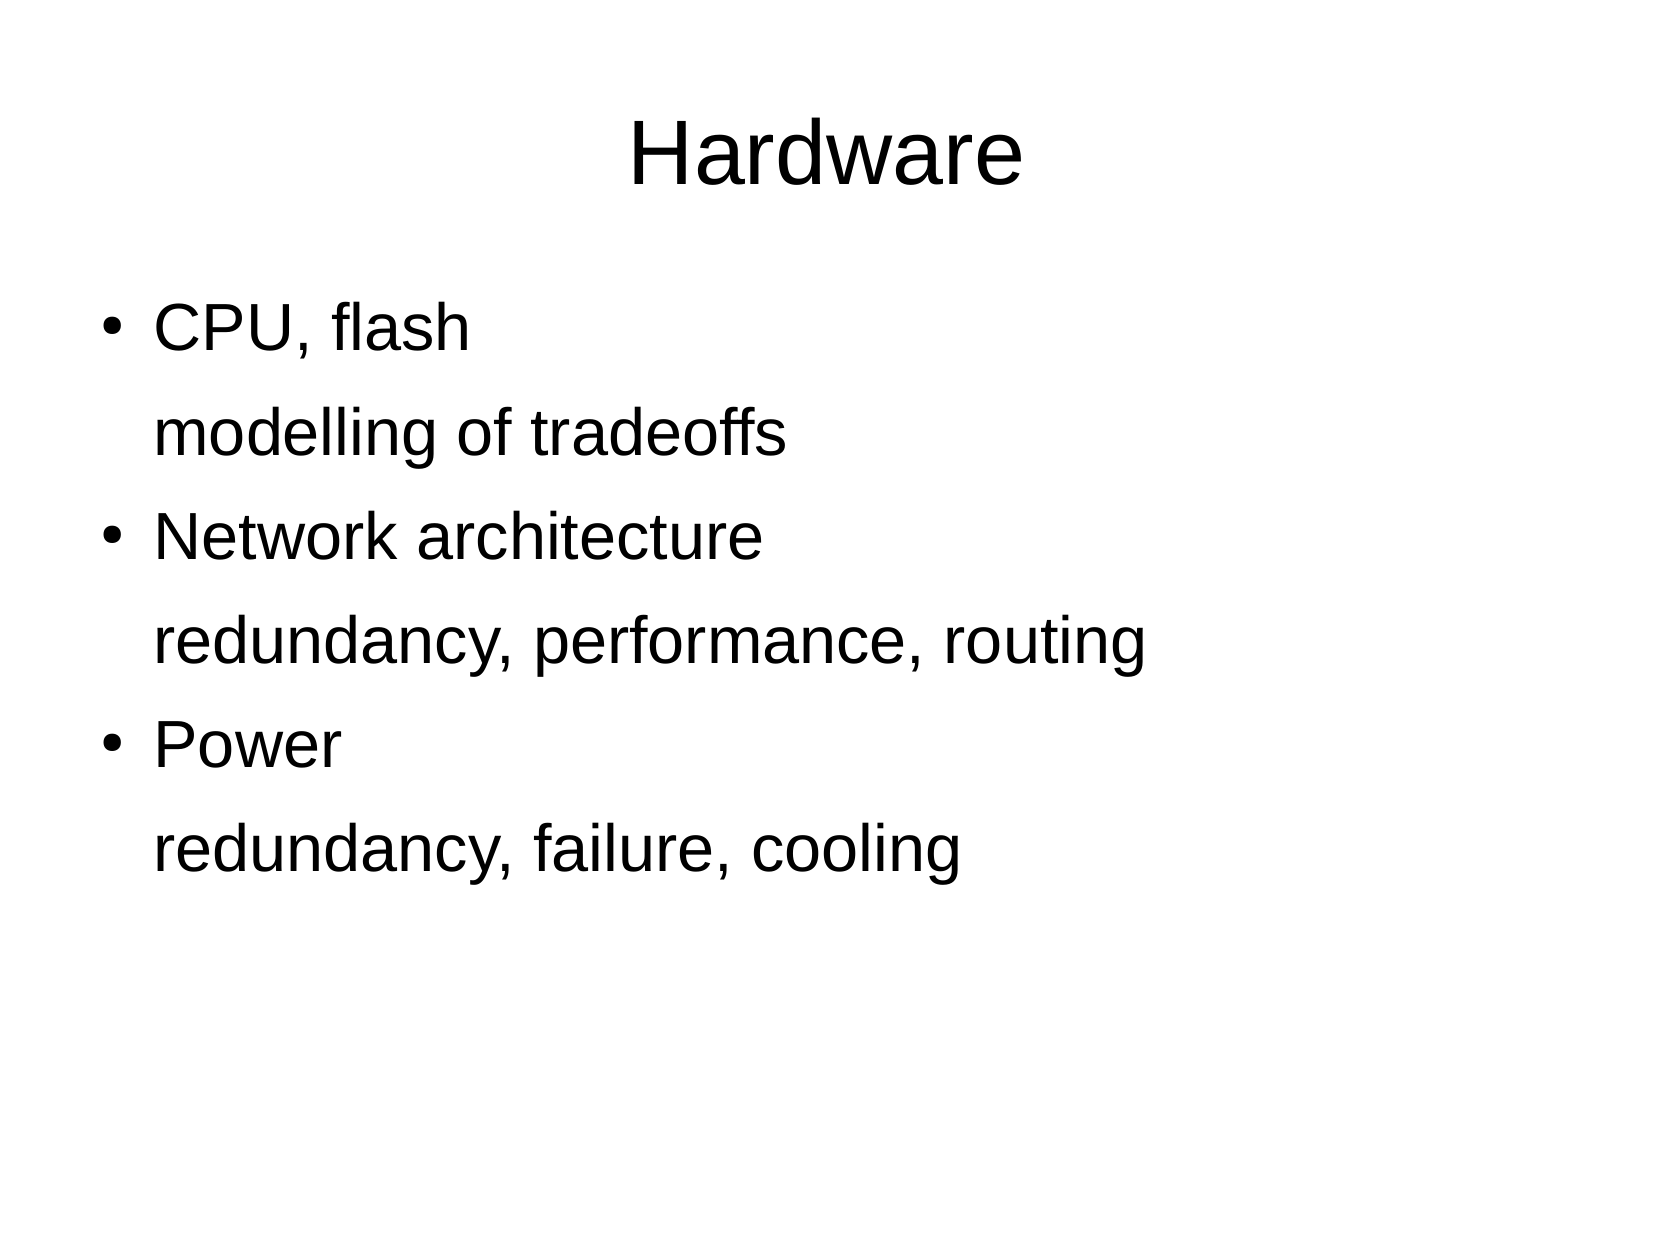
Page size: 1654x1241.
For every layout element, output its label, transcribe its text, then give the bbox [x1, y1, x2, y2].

list CPU, flash modelling of tradeoffs Network architecture redundancy, performance, routing Power redundancy, failure, cooling [82, 290, 1571, 1109]
title Hardware [82, 49, 1571, 257]
